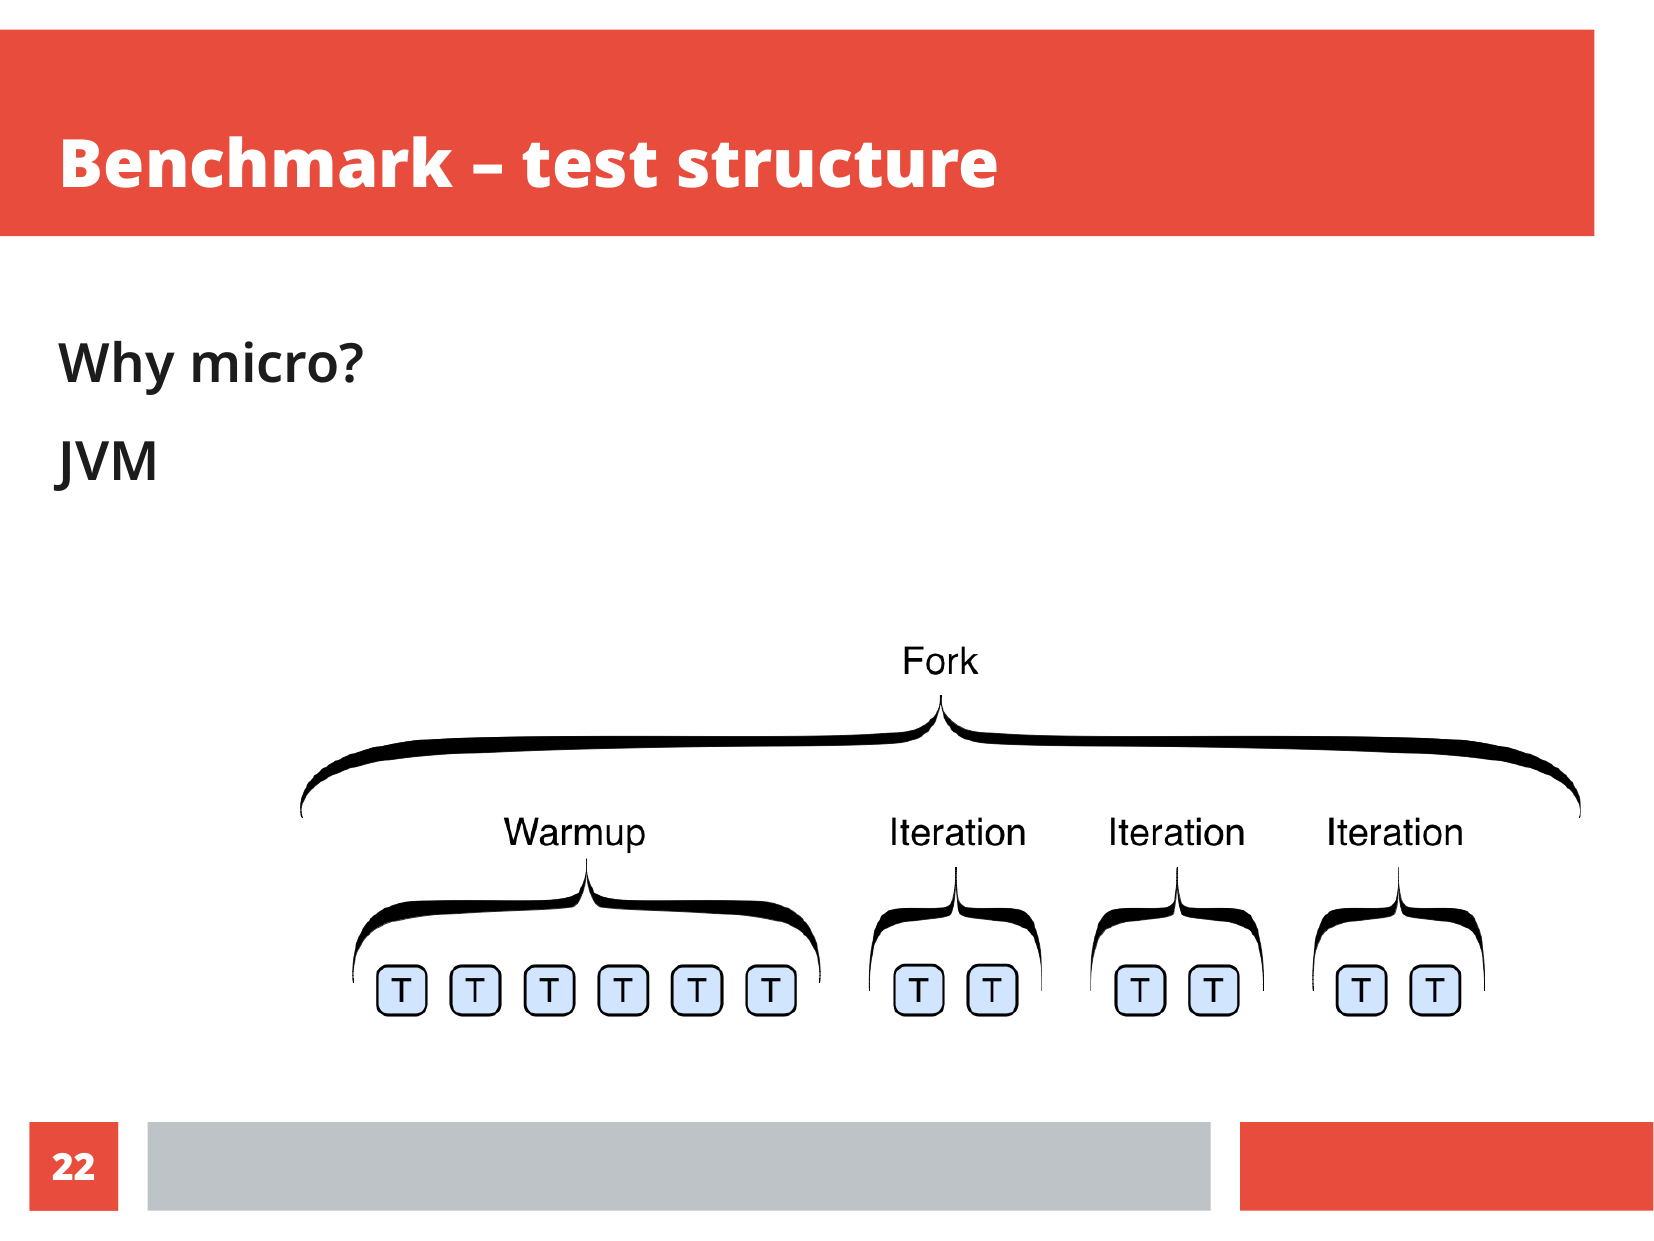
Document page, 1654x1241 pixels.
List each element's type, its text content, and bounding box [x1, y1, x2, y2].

list Why micro? JVM [59, 324, 1565, 1093]
picture [292, 621, 1588, 1020]
title Benchmark – test structure [59, 59, 1595, 207]
